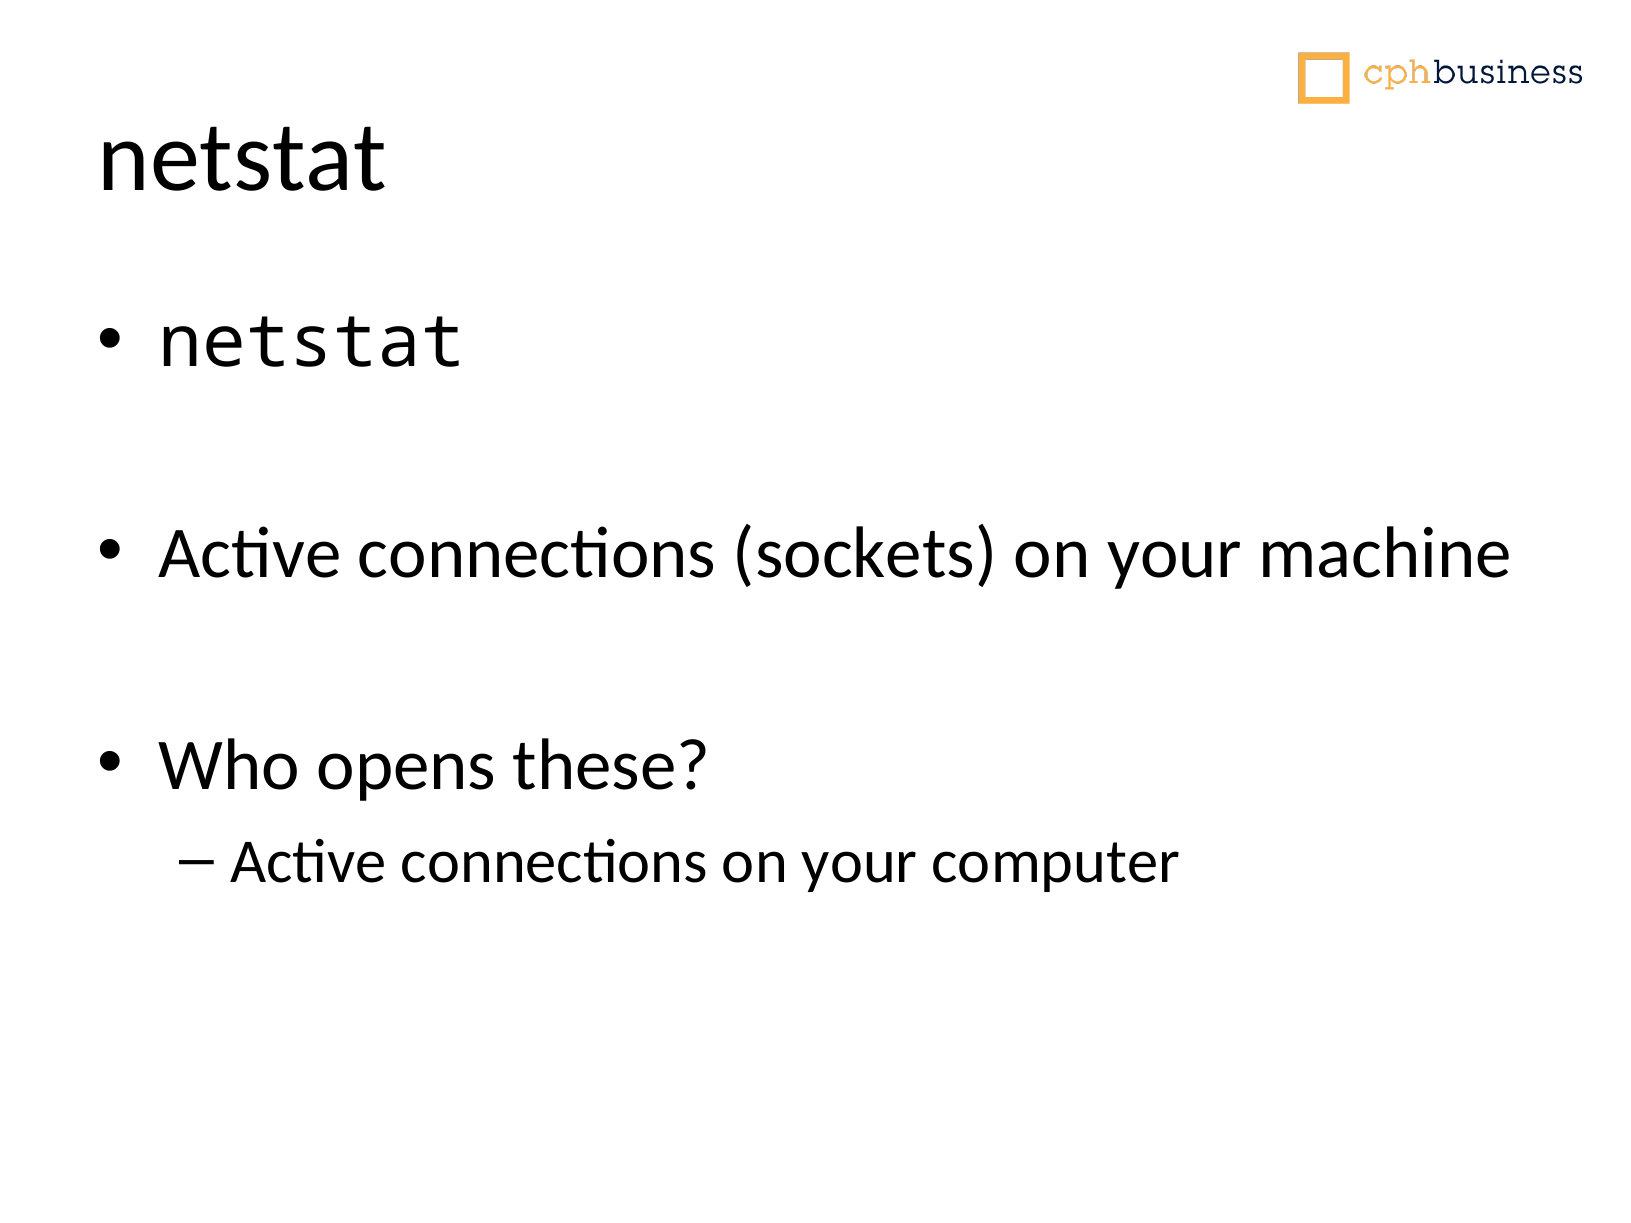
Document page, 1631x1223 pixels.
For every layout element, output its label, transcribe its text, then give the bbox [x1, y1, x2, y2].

picture [1247, 1, 1631, 155]
list netstat Active connections (sockets) on your machine Who opens these? Active connections on your computer [81, 285, 1549, 1092]
title netstat [81, 48, 1549, 253]
